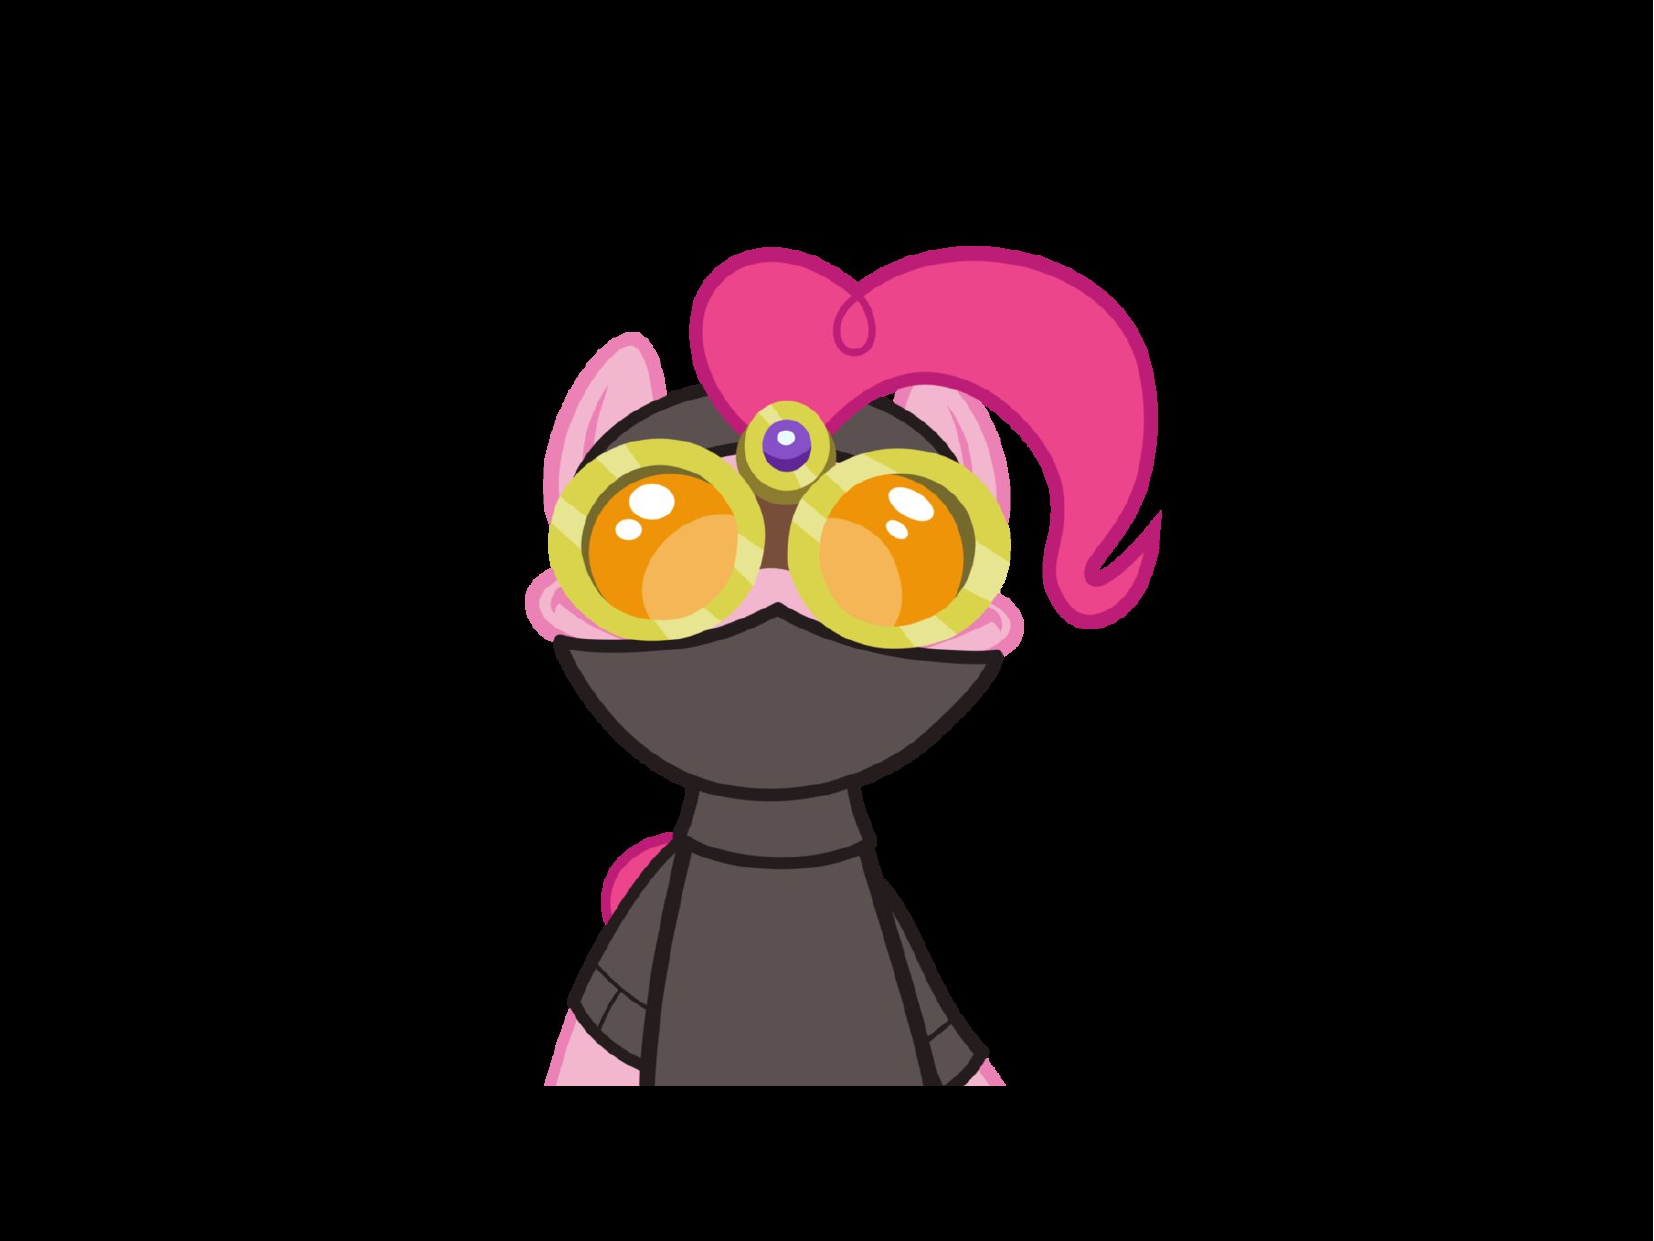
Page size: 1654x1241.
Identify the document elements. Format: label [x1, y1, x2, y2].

picture [469, 151, 1181, 1086]
